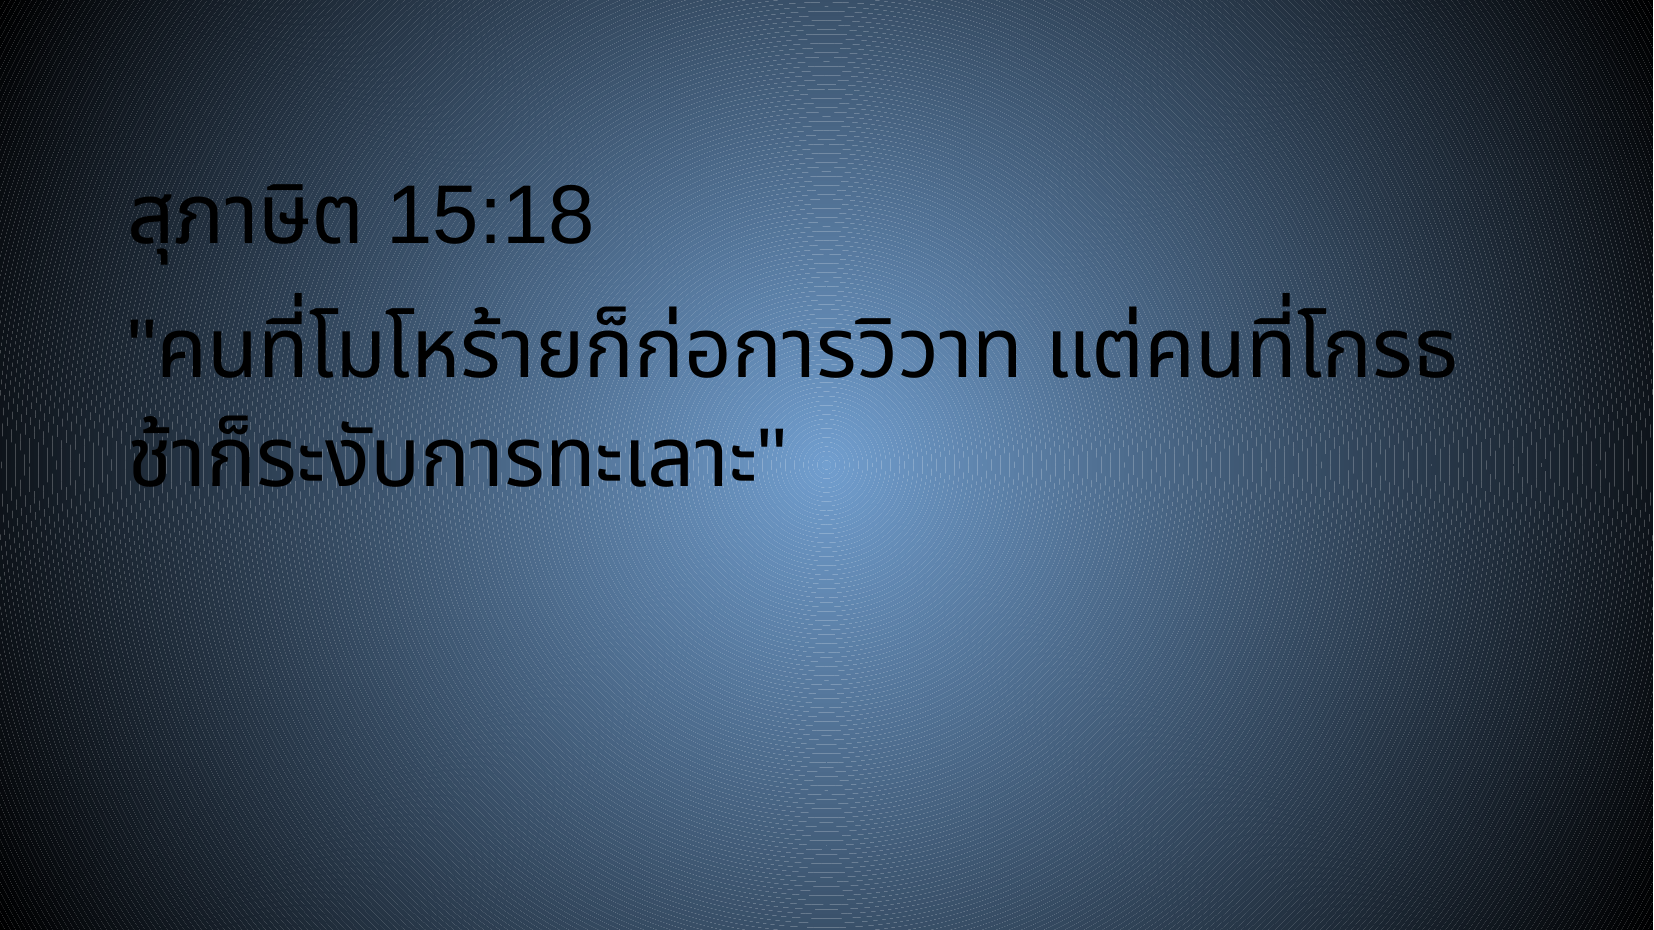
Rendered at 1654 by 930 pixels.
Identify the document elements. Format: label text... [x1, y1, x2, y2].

text_box สุภาษิต 15:18 "คนที่โมโหร้ายก็ก่อการวิวาท แต่คนที่โกรธช้าก็ระงับการทะเลาะ" [112, 112, 1538, 826]
